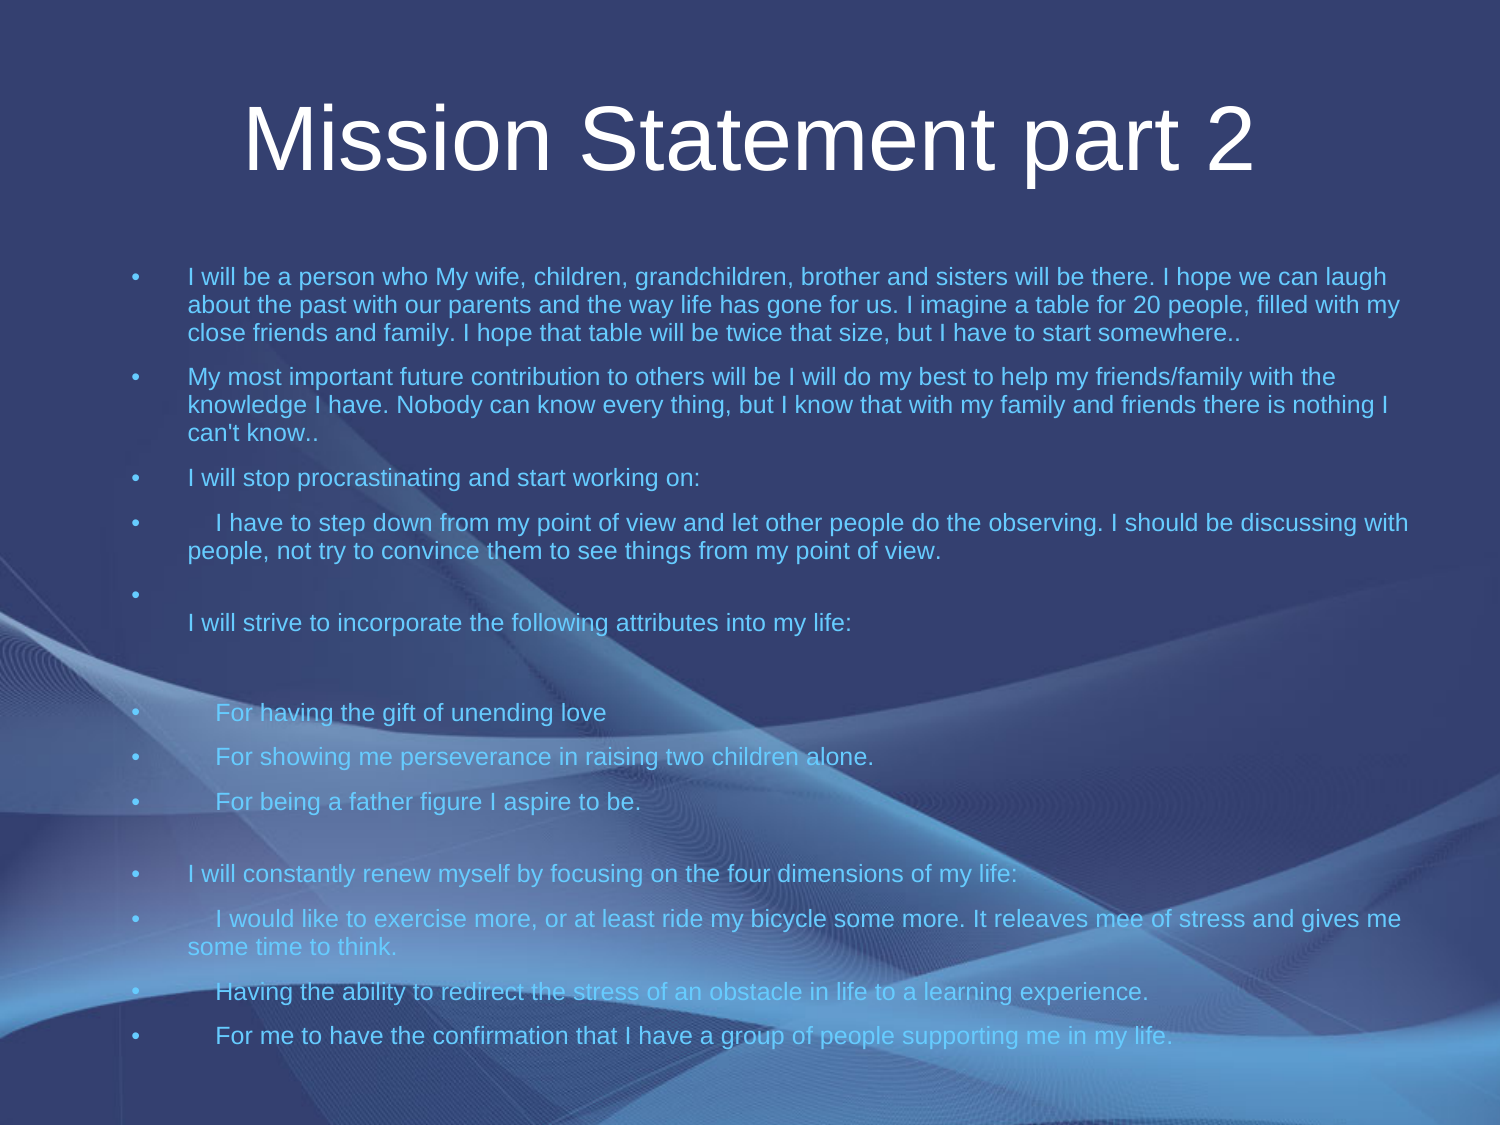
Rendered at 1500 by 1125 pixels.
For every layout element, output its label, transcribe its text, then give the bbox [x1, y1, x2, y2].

title Mission Statement part 2 [75, 45, 1426, 233]
list I will be a person who My wife, children, grandchildren, brother and sisters will be there. I hope we can laugh about the past with our parents and the way life has gone for us. I imagine a table for 20 people, filled with my close friends and family. I hope that table will be twice that size, but I have to start somewhere.. My most important future contribution to others will be I will do my best to help my friends/family with the knowledge I have. Nobody can know every thing, but I know that with my family and friends there is nothing I can't know.. I will stop procrastinating and start working on: I have to step down from my point of view and let other people do the observing. I should be discussing with people, not try to convince them to see things from my point of view. I will strive to incorporate the following attributes into my life: For having the gift of unending love For showing me perseverance in raising two children alone. For being a father figure I aspire to be. I will constantly renew myself by focusing on the four dimensions of my life: I would like to exercise more, or at least ride my bicycle some more. It releaves mee of stress and gives me some time to think. Having the ability to redirect the stress of an obstacle in life to a learning experience. For me to have the confirmation that I have a group of people supporting me in my life. [75, 262, 1426, 1051]
picture [0, 0, 1500, 1125]
